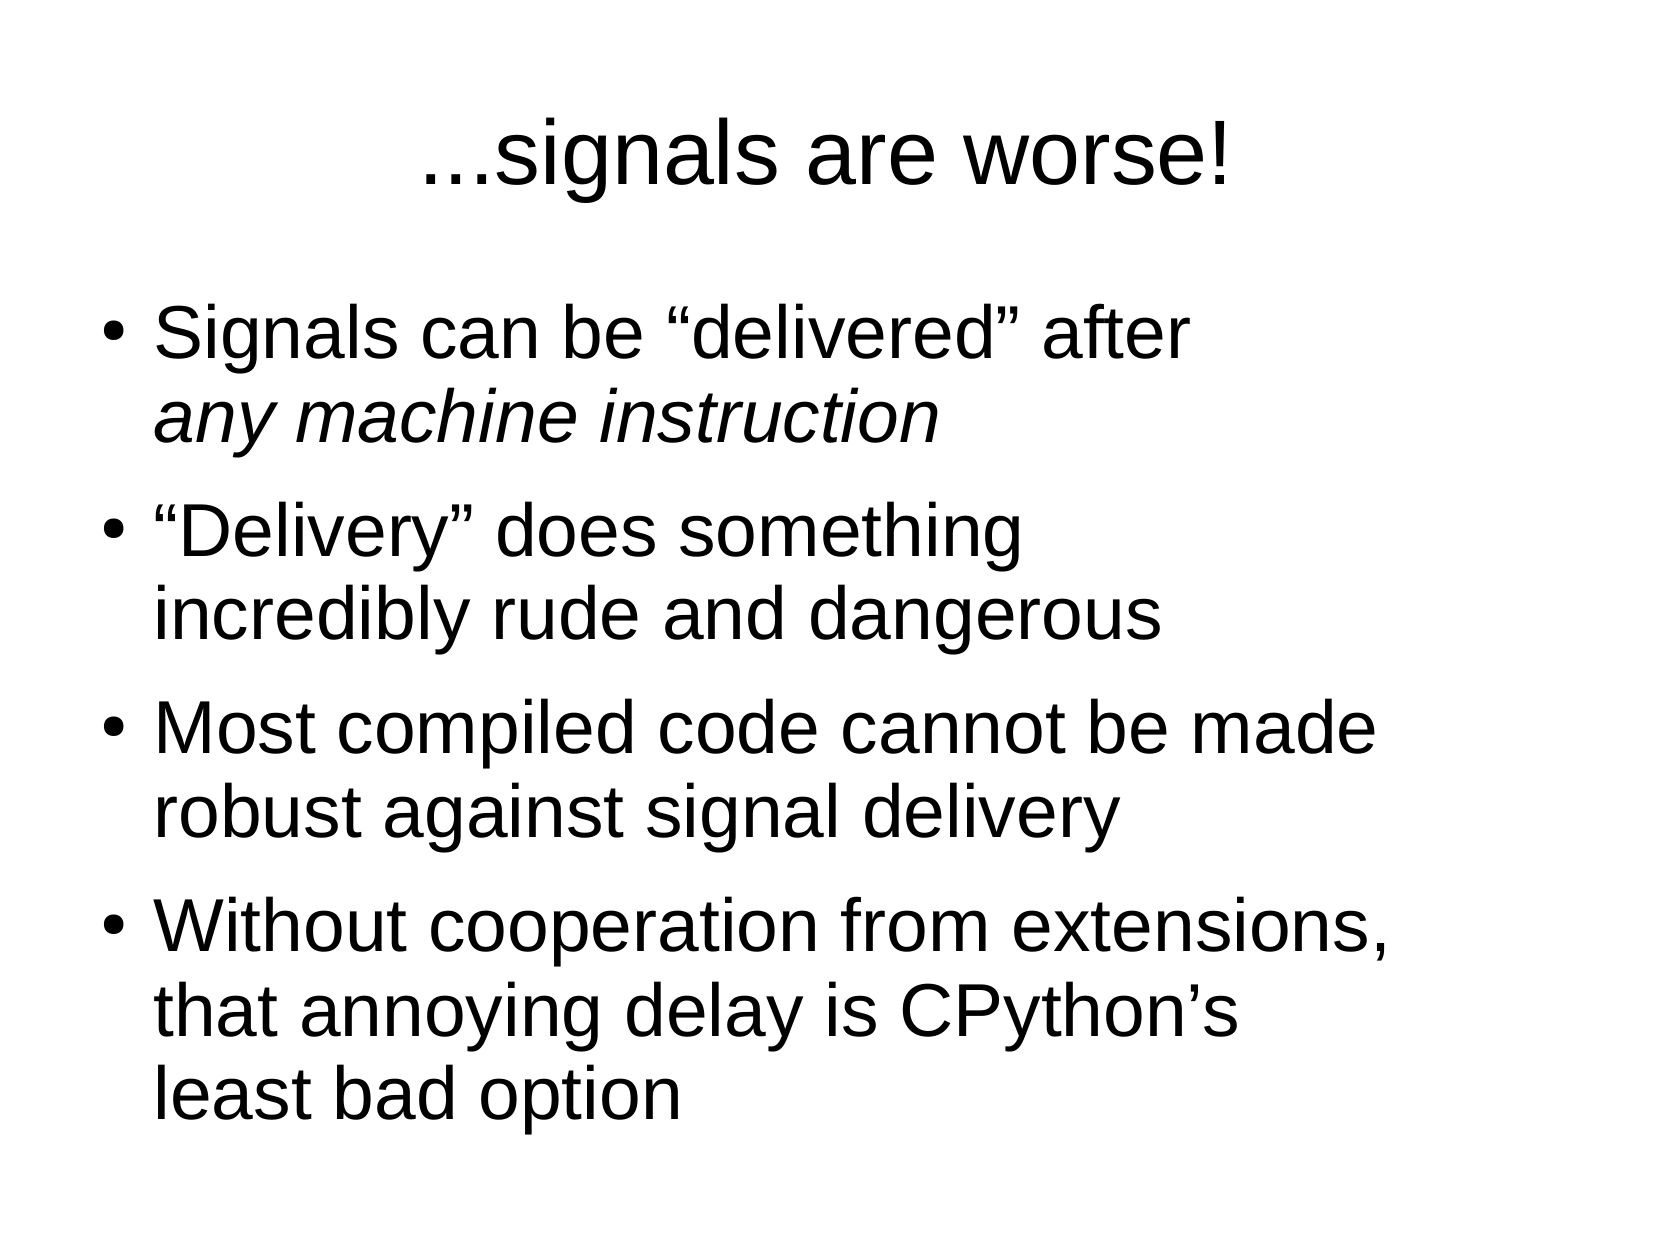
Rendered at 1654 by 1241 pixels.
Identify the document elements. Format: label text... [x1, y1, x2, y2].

list Signals can be “delivered” after any machine instruction “Delivery” does something incredibly rude and dangerous Most compiled code cannot be made robust against signal delivery Without cooperation from extensions, that annoying delay is CPython’s least bad option [82, 290, 1571, 1201]
title ...signals are worse! [82, 49, 1571, 257]
